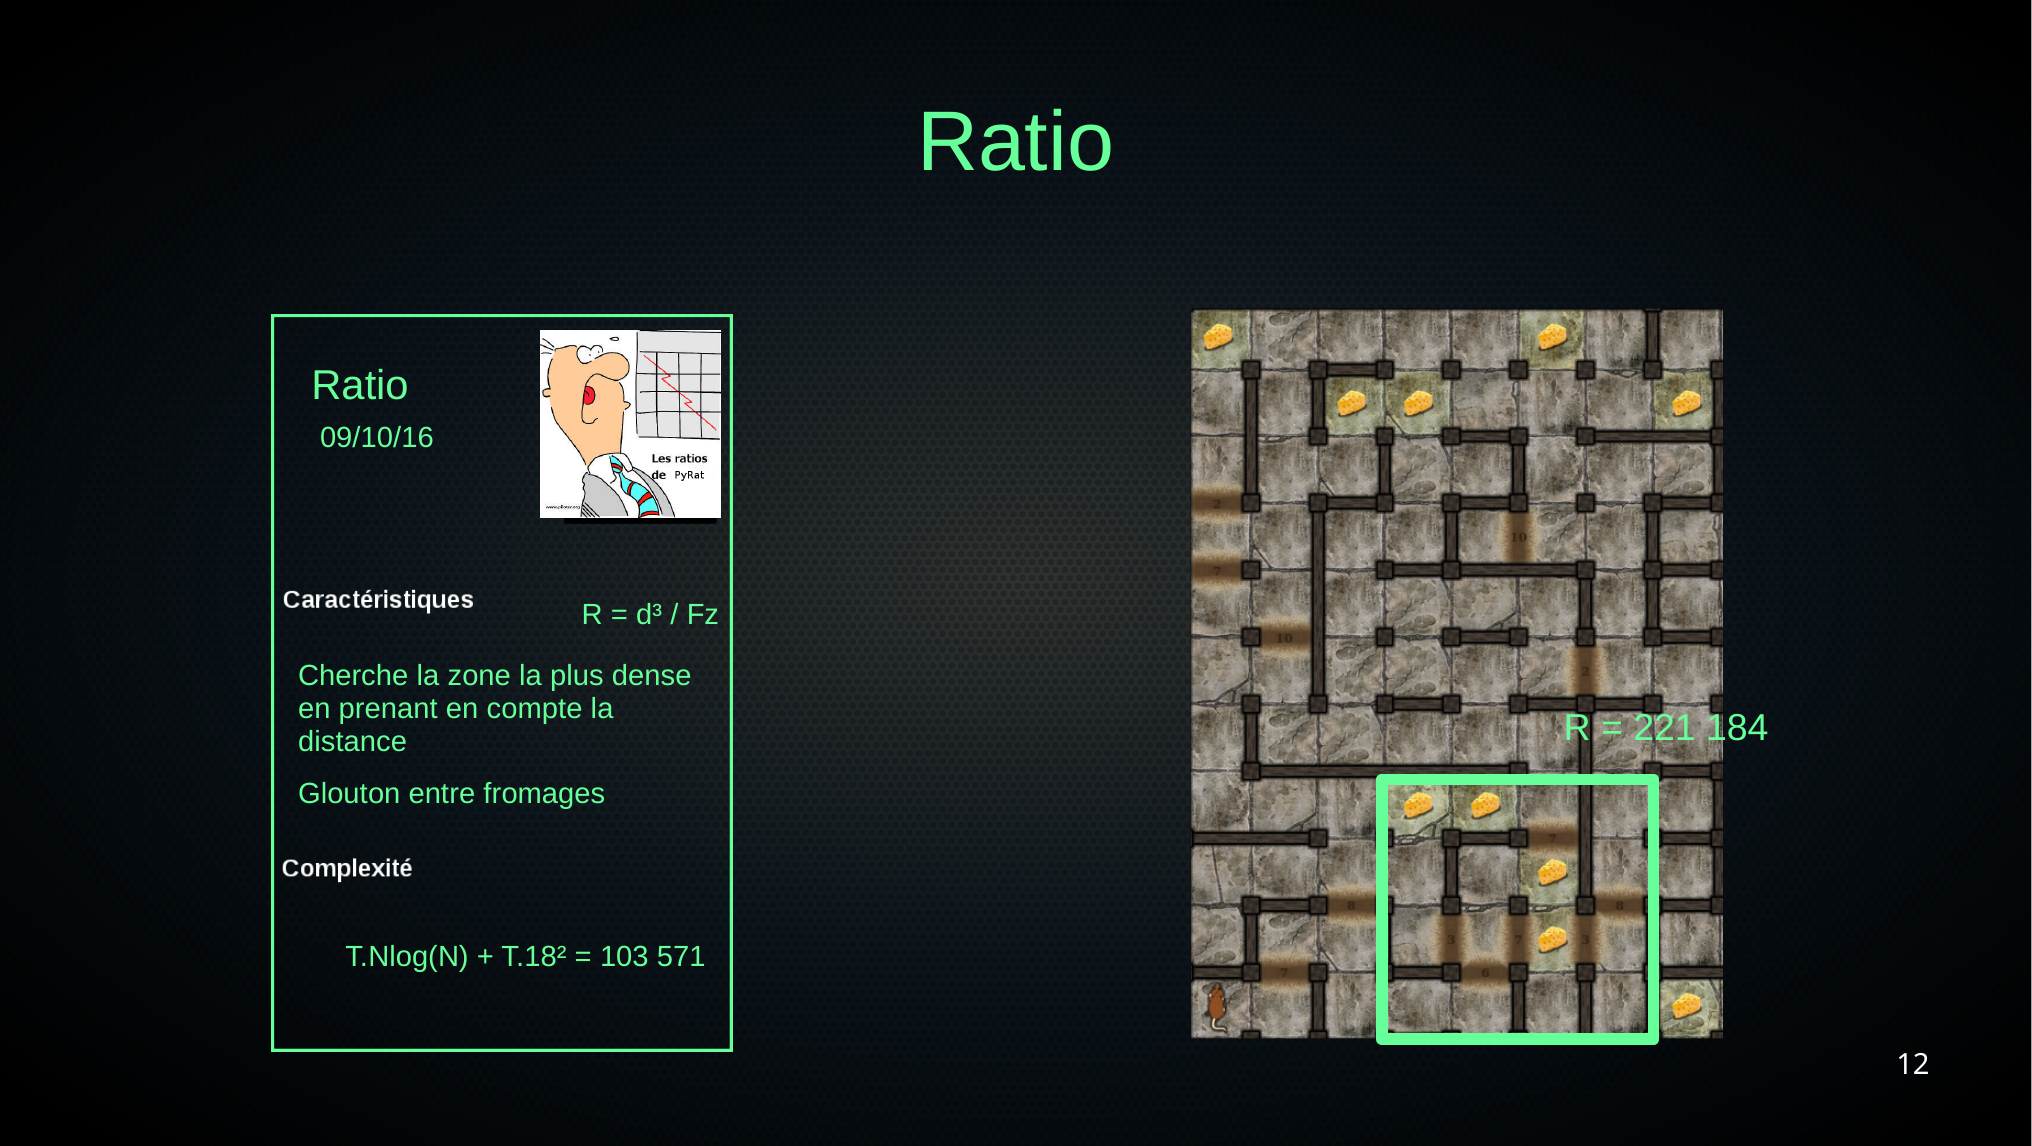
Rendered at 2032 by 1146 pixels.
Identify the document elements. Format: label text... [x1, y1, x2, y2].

title Ratio [101, 45, 1930, 237]
text_box Glouton entre fromages [283, 769, 401, 839]
text_box R = d³ / Fz [566, 590, 735, 639]
picture [0, 0, 2032, 1146]
text_box R = 221 184 [1548, 699, 1784, 756]
text_box 09/10/16 [305, 413, 401, 461]
text_box Cherche la zone la plus dense en prenant en compte la distance [283, 651, 401, 766]
text_box Ratio [296, 354, 401, 416]
text_box T.Nlog(N) + T.18² = 103 571 [330, 933, 401, 981]
